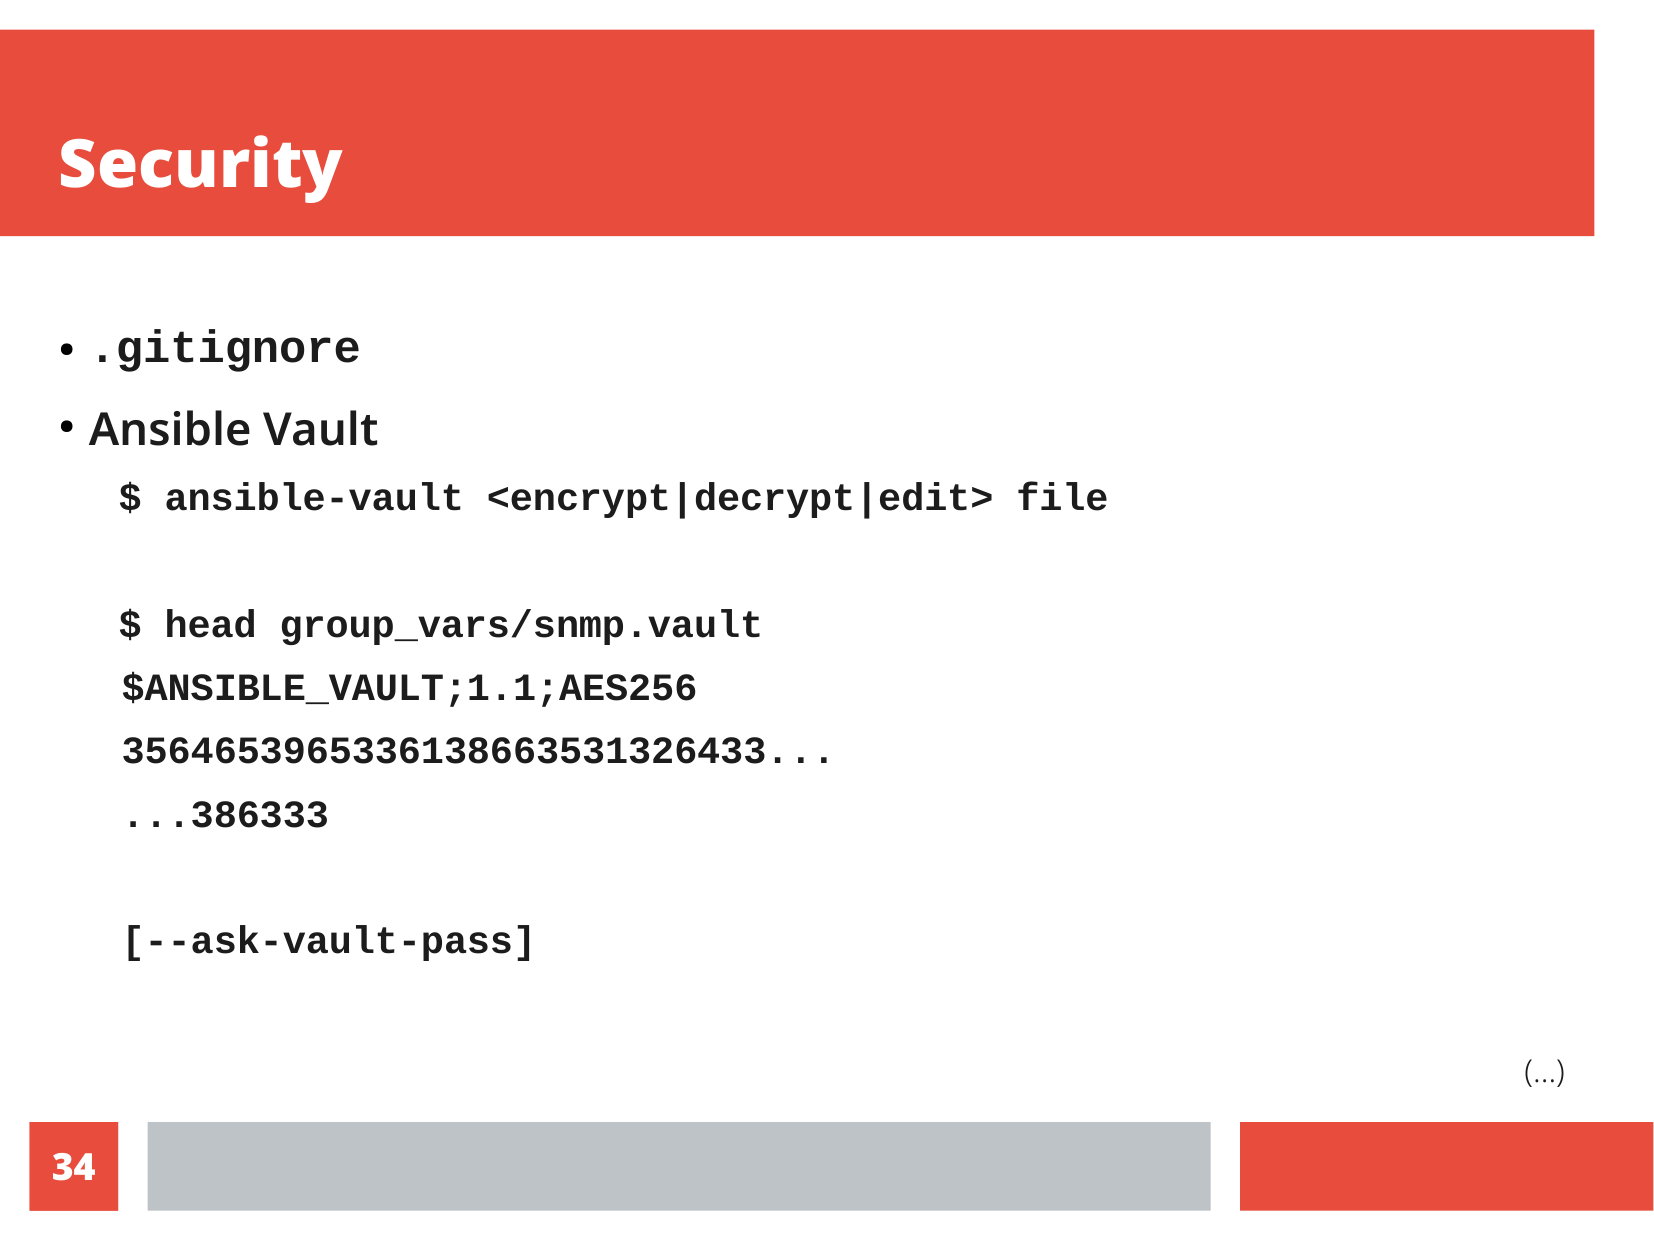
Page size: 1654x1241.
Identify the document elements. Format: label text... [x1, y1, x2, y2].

list .gitignore Ansible Vault $ ansible-vault <encrypt|decrypt|edit> file $ head group_vars/snmp.vault $ANSIBLE_VAULT;1.1;AES256 3564653965336138663531326433... ...386333 [--ask-vault-pass] (...) [59, 324, 1565, 1093]
title Security [59, 59, 1595, 207]
